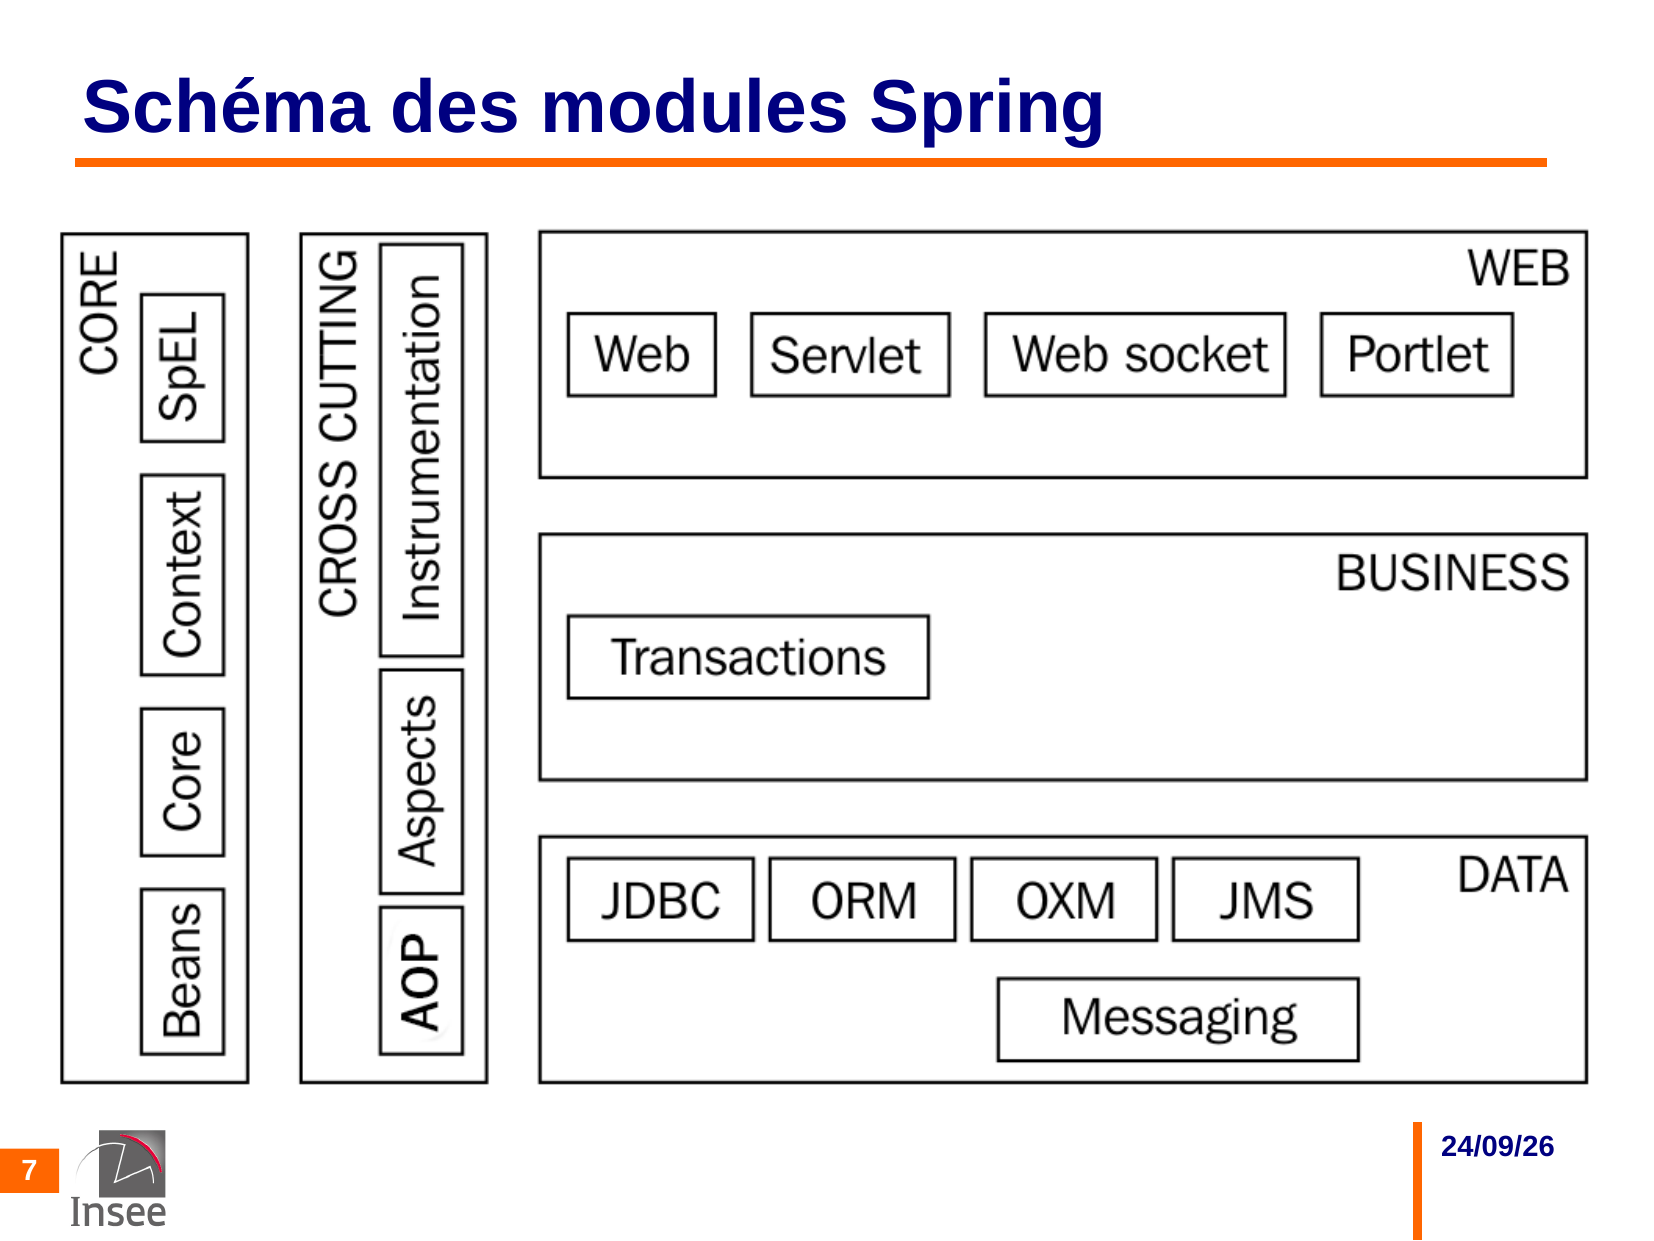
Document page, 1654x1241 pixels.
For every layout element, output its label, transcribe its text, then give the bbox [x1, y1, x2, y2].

picture [23, 195, 1626, 1241]
title Schéma des modules Spring [82, 49, 1619, 163]
